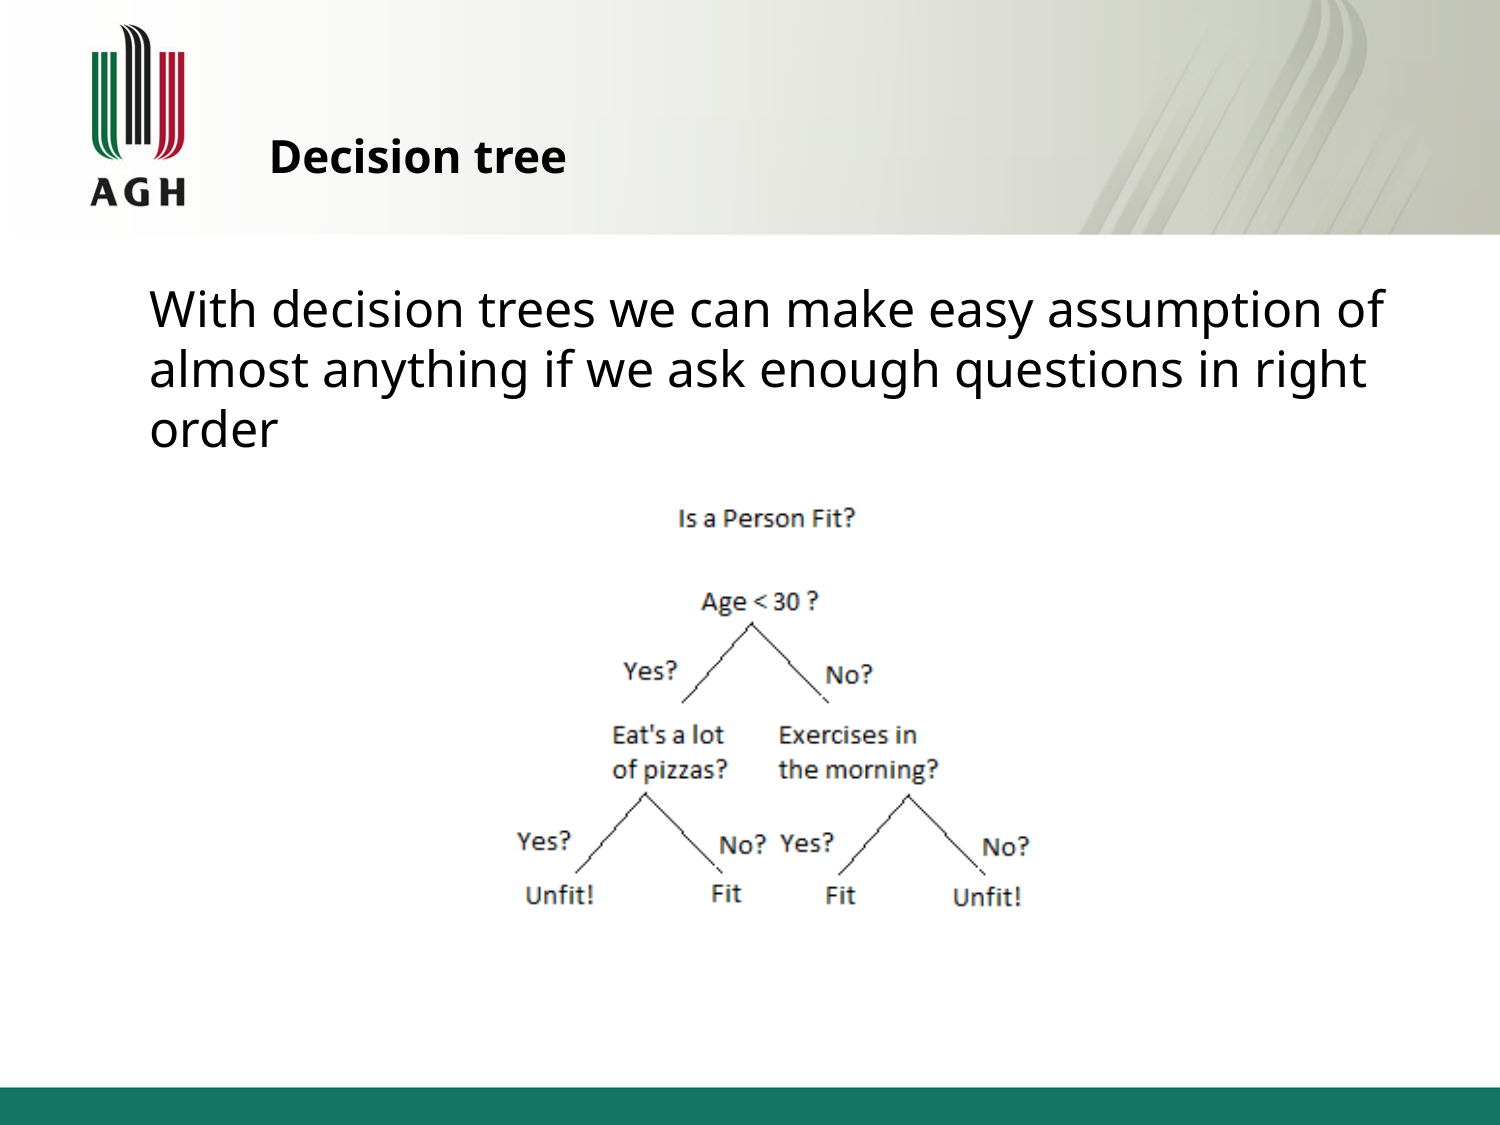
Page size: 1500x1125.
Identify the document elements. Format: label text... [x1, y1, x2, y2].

text_box With decision trees we can make easy assumption of almost anything if we ask enough questions in right order [134, 269, 1411, 465]
text_box Decision tree [253, 119, 1425, 191]
picture [0, 0, 1500, 1125]
